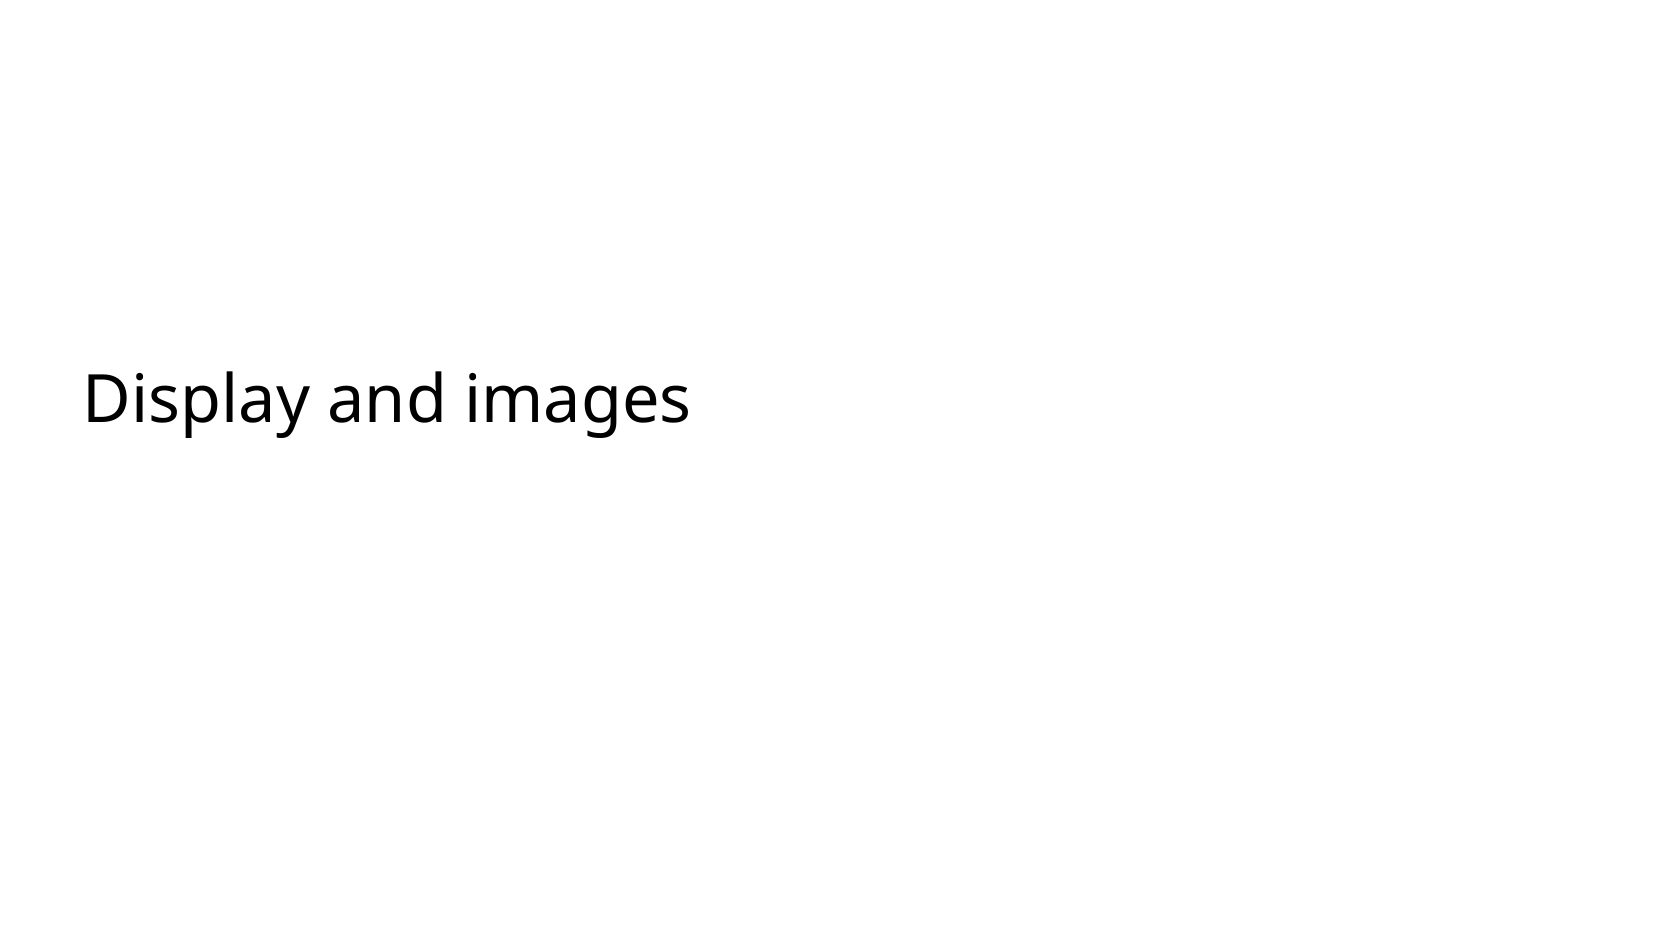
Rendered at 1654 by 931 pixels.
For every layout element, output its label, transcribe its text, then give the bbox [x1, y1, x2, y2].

subtitle Display and images [82, 37, 1571, 757]
